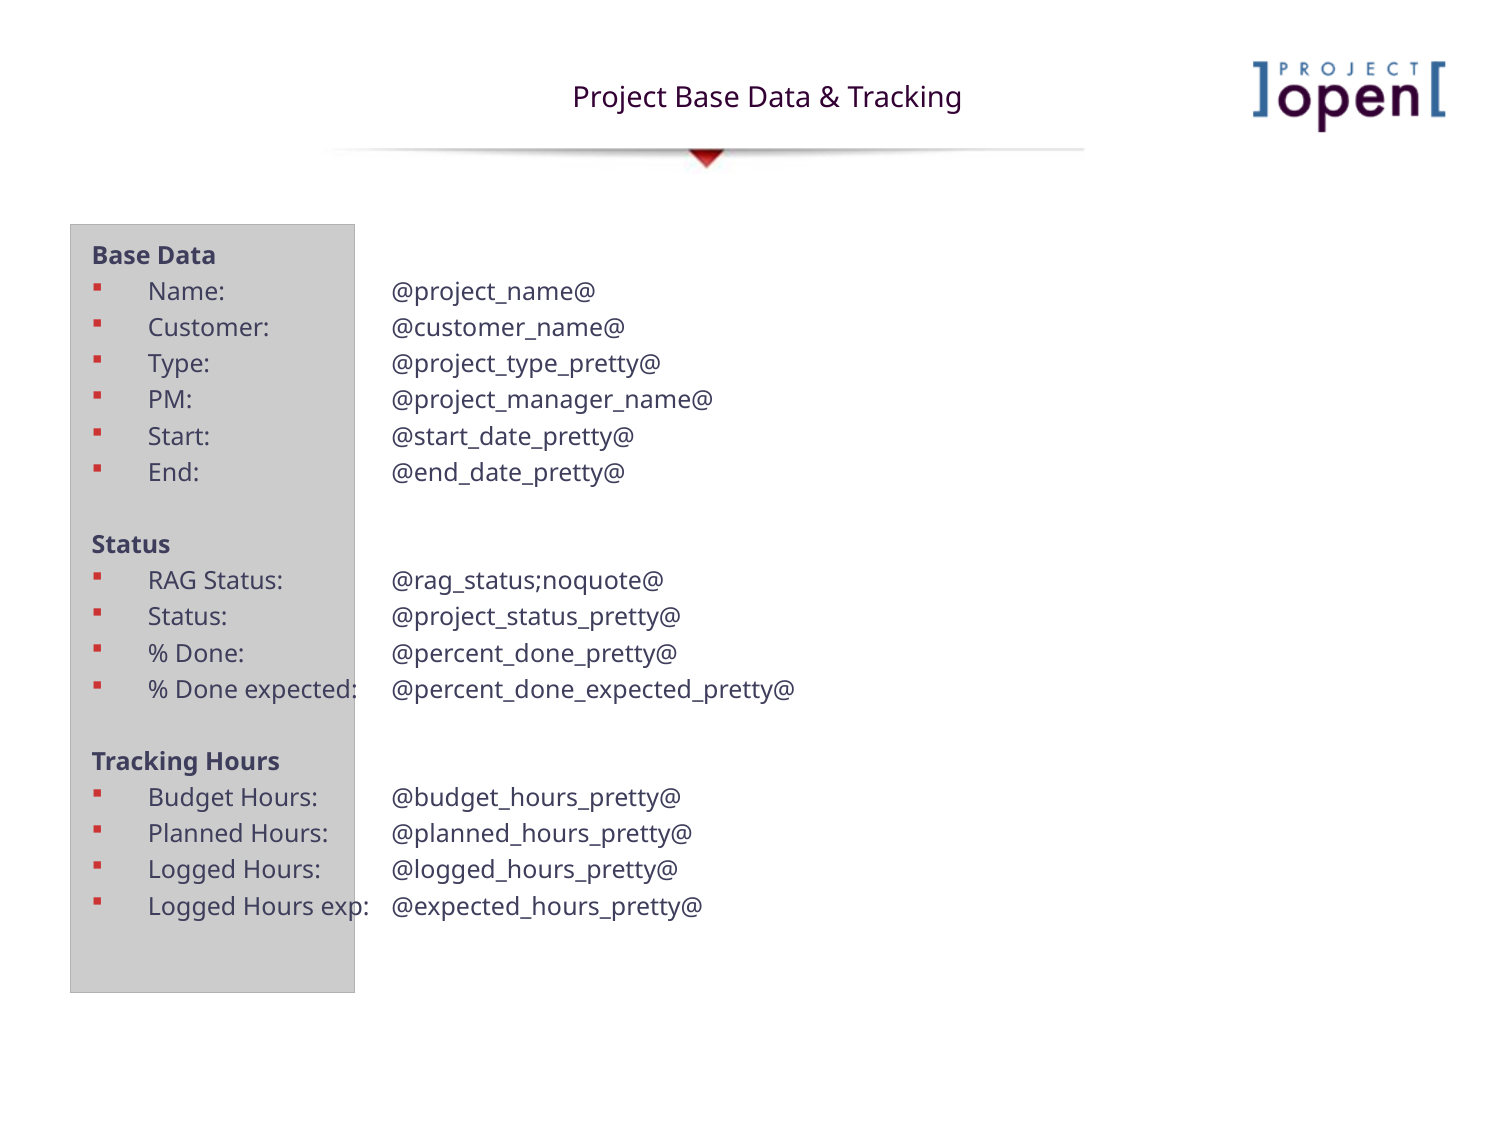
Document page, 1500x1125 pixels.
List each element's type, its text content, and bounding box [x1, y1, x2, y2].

title Project Base Data & Tracking [76, 42, 1459, 149]
picture [324, 149, 1085, 174]
list Base Data Name: @project_name@ Customer: @customer_name@ Type: @project_type_pretty@ PM: @project_manager_name@ Start: @start_date_pretty@ End: @end_date_pretty@ Status RAG Status: @rag_status;noquote@ Status: @project_status_pretty@ % Done: @percent_done_pretty@ % Done expected: @percent_done_expected_pretty@ Tracking Hours Budget Hours: @budget_hours_pretty@ Planned Hours: @planned_hours_pretty@ Logged Hours: @logged_hours_pretty@ Logged Hours exp: @expected_hours_pretty@ [76, 231, 1129, 1047]
text_box [70, 224, 355, 993]
